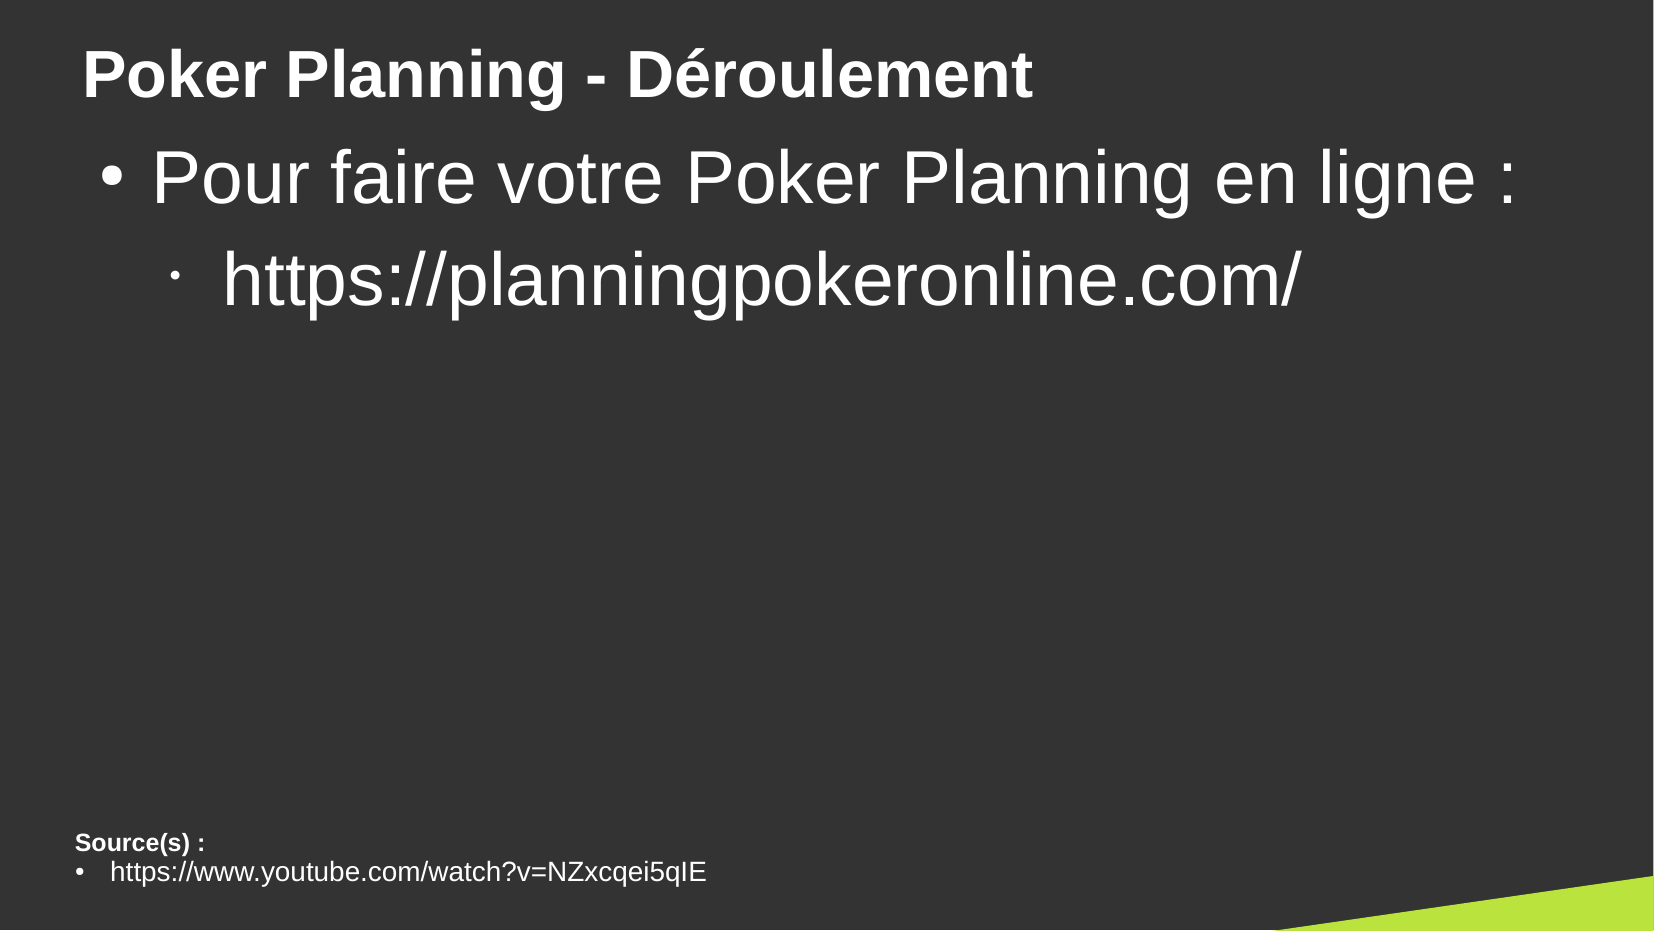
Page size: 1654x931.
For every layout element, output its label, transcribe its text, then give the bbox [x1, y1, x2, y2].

list Pour faire votre Poker Planning en ligne : https://planningpokeronline.com/ [80, 135, 1620, 378]
text_box Source(s) : https://www.youtube.com/watch?v=NZxcqei5qIE [60, 821, 1546, 921]
title Poker Planning - Déroulement [82, 37, 1571, 122]
text_box [1271, 875, 1654, 931]
